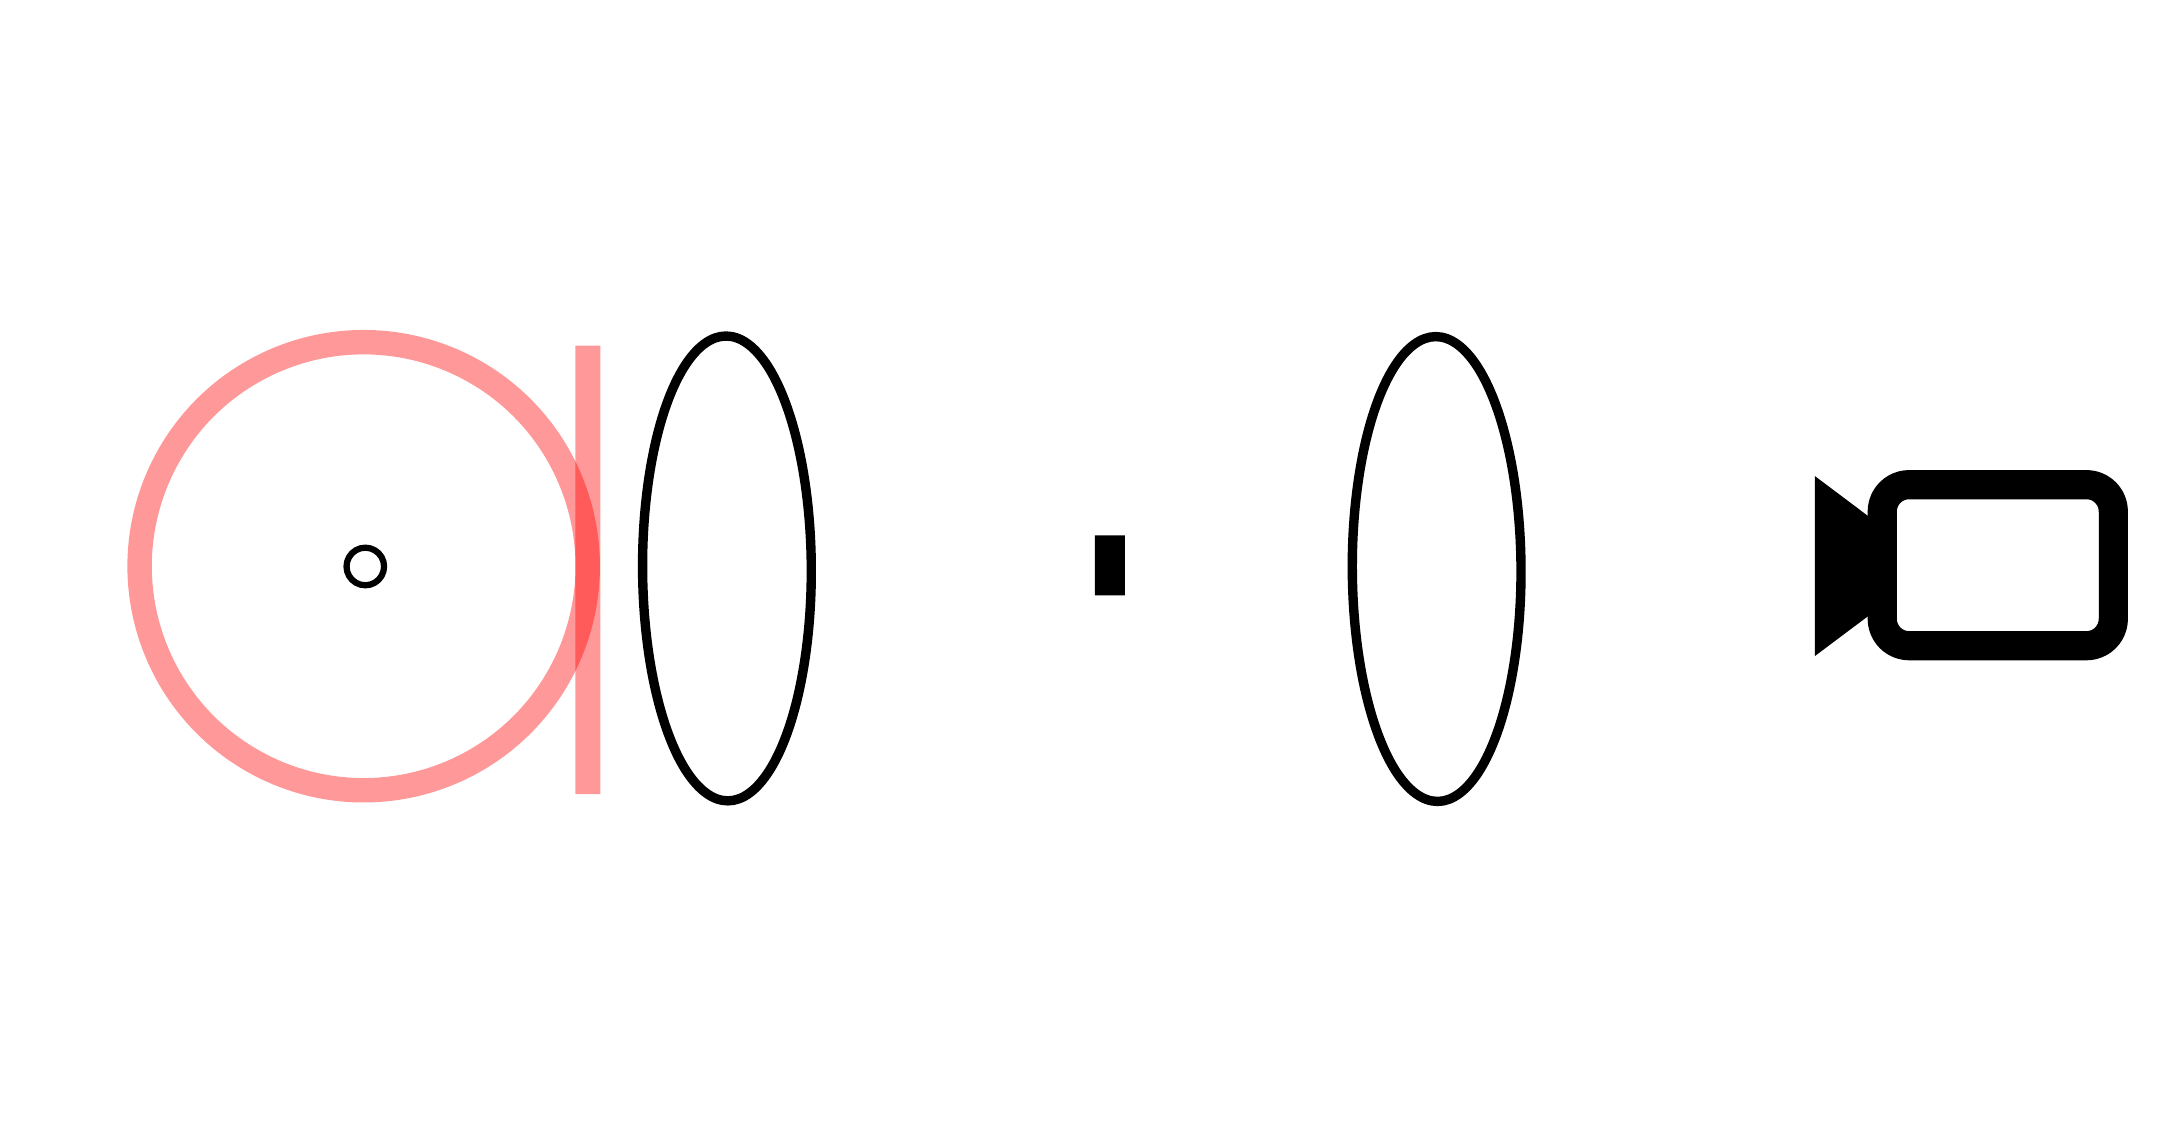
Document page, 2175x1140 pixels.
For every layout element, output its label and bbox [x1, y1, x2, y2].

text_box [1882, 484, 2114, 646]
text_box [642, 336, 812, 801]
text_box [1814, 476, 1875, 657]
text_box [1094, 535, 1125, 596]
text_box [127, 329, 600, 803]
text_box [1352, 336, 1522, 802]
